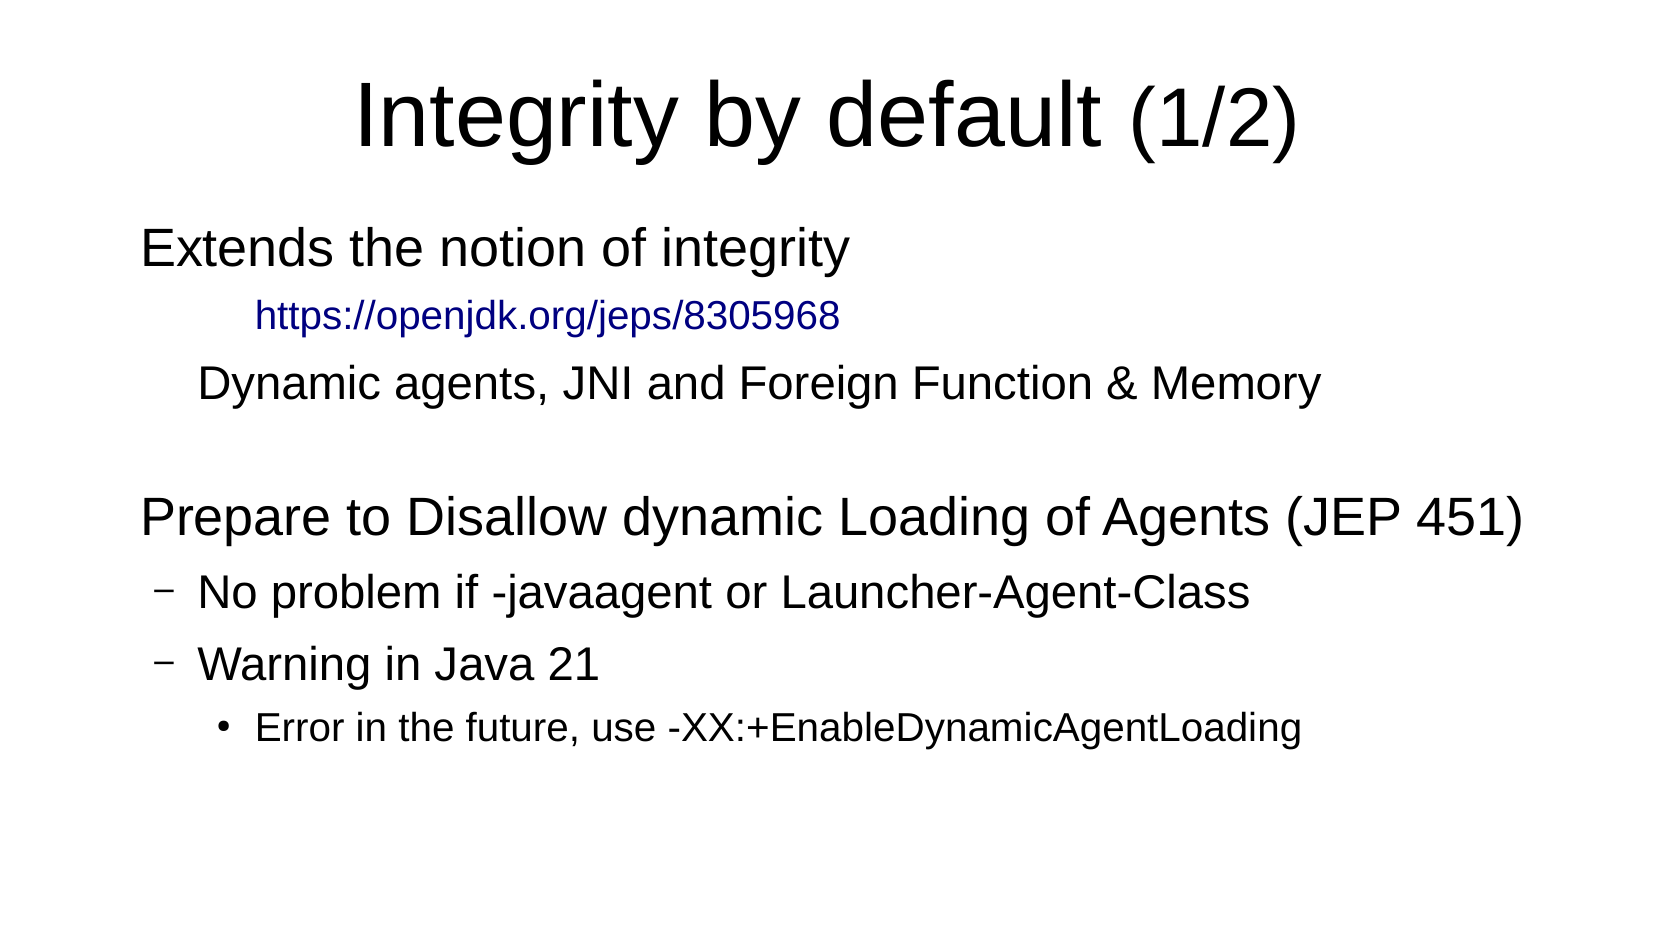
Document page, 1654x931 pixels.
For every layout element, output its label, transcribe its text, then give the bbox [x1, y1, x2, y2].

title Integrity by default (1/2) [82, 37, 1571, 193]
list Extends the notion of integrity https://openjdk.org/jeps/8305968 Dynamic agents, JNI and Foreign Function & Memory Prepare to Disallow dynamic Loading of Agents (JEP 451) No problem if -javaagent or Launcher-Agent-Class Warning in Java 21 Error in the future, use -XX:+EnableDynamicAgentLoading [82, 217, 1571, 758]
